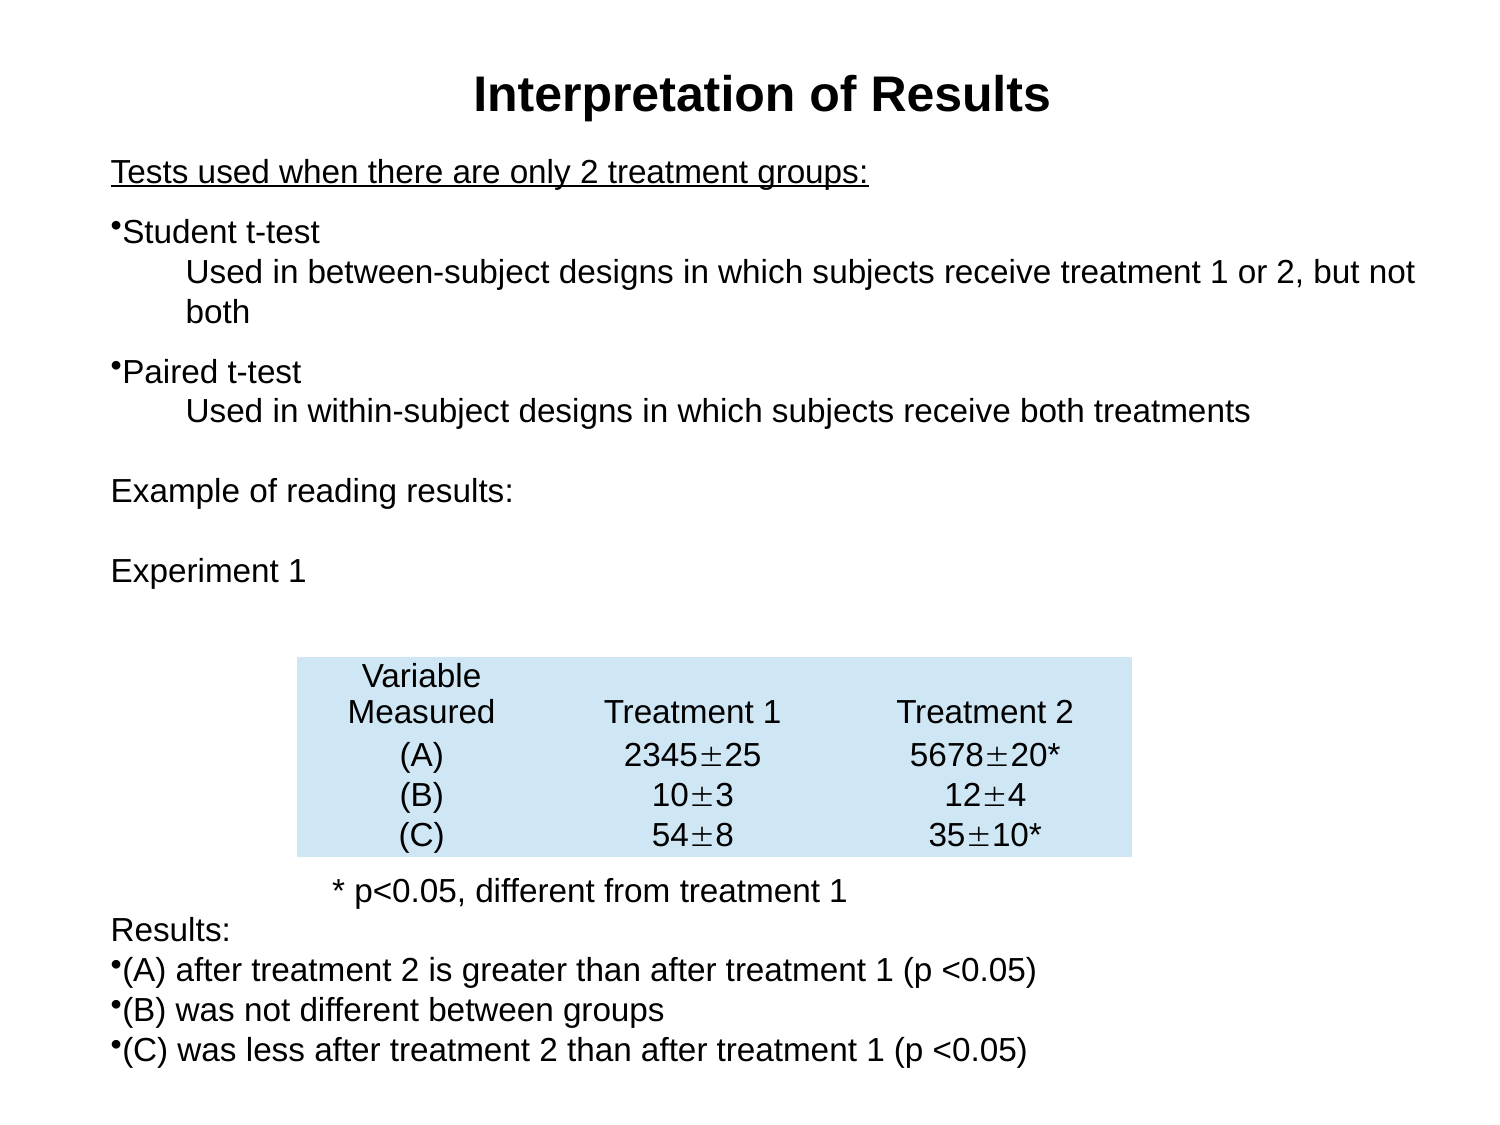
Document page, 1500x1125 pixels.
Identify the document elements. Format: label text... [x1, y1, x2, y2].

table_cell 124 [839, 777, 1132, 817]
text_box Tests used when there are only 2 treatment groups: Student t-test Used in between-subject designs in which subjects receive treatment 1 or 2, but not both Paired t-test Used in within-subject designs in which subjects receive both treatments Example of reading results: Experiment 1 * p<0.05, different from treatment 1 Results: (A) after treatment 2 is greater than after treatment 1 (p <0.05) (B) was not different between groups (C) was less after treatment 2 than after treatment 1 (p <0.05) [29, 142, 1500, 1069]
table_cell 548 [547, 817, 839, 857]
table_header Variable Measured [297, 657, 547, 737]
table_cell (B) [297, 777, 547, 817]
text_box Interpretation of Results [458, 54, 1067, 130]
table_cell (A) [297, 737, 547, 777]
table_cell 234525 [547, 737, 839, 777]
table_cell 567820* [839, 737, 1132, 777]
table_header Treatment 1 [547, 657, 839, 737]
table_cell 103 [547, 777, 839, 817]
table_cell (C) [297, 817, 547, 857]
table_cell 3510* [839, 817, 1132, 857]
table_header Treatment 2 [839, 657, 1132, 737]
